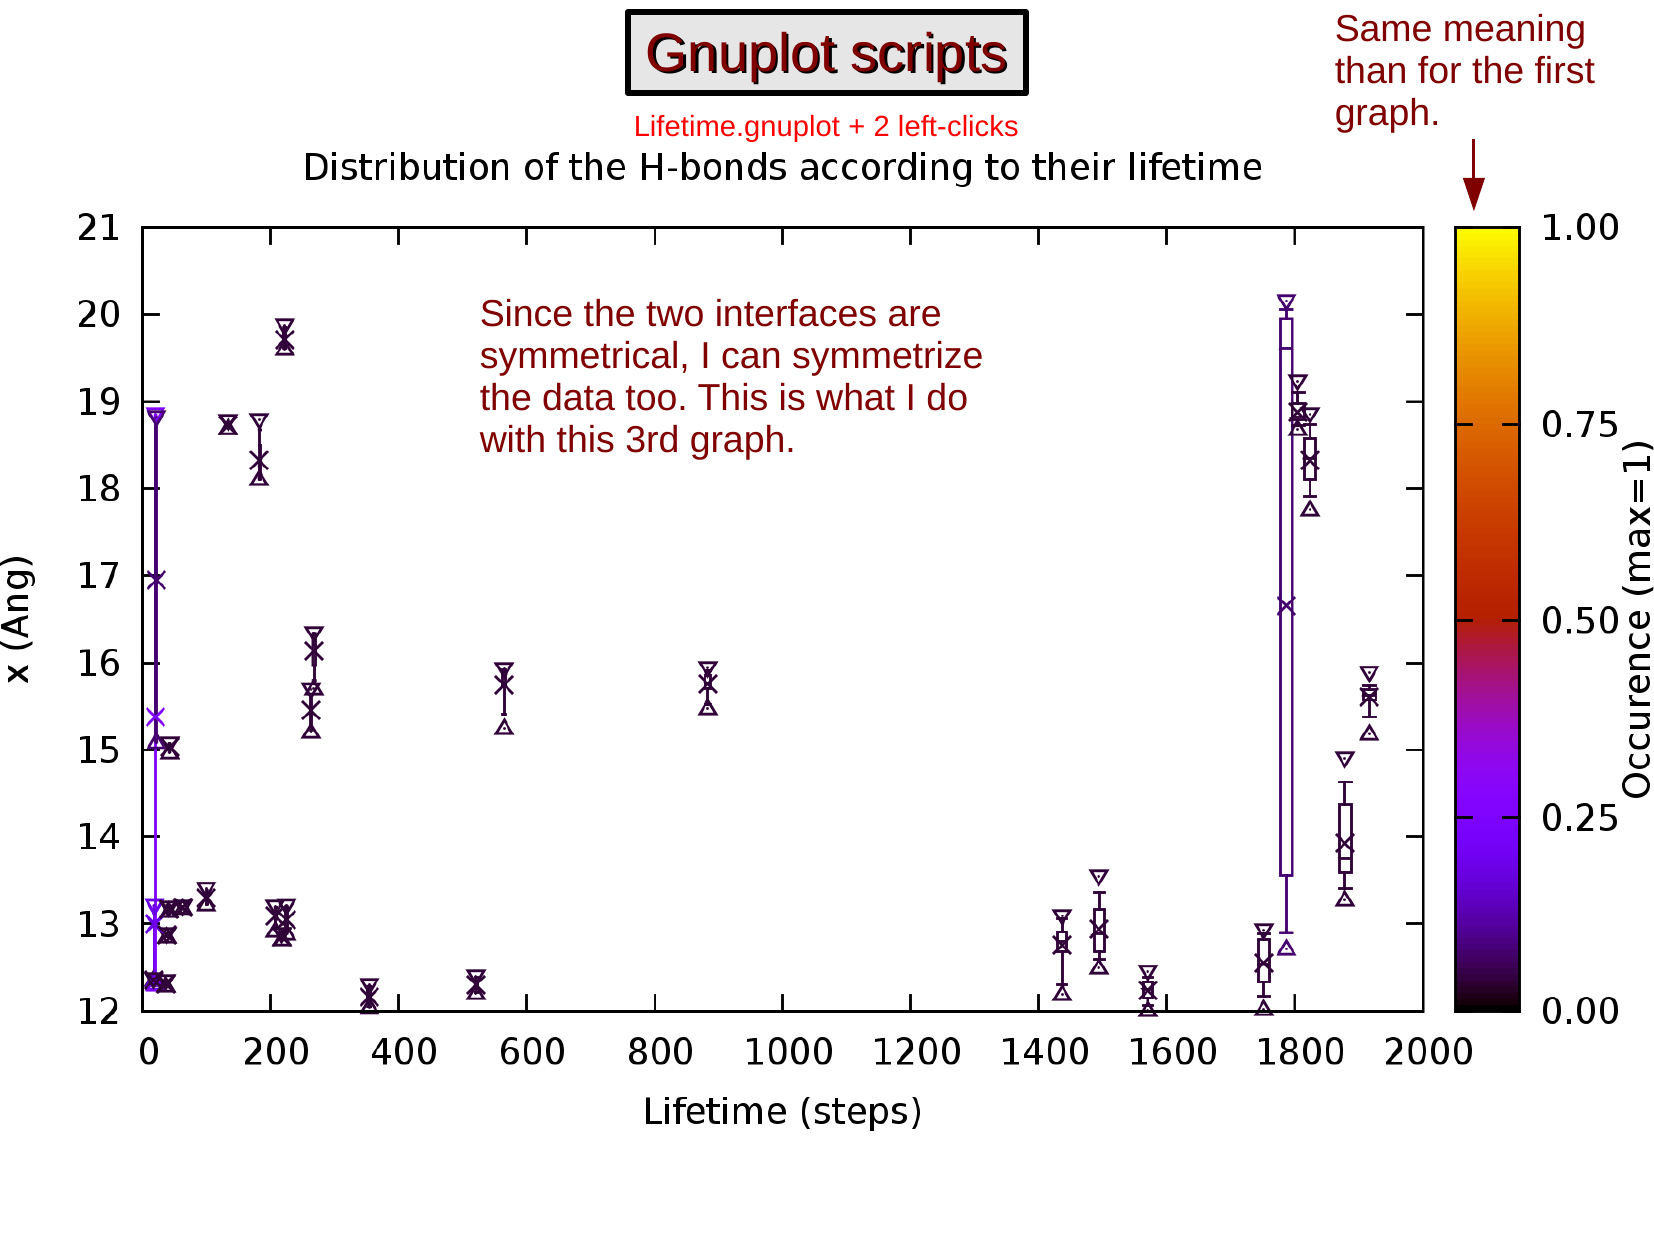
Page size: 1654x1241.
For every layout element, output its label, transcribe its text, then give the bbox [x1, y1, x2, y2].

text_box Gnuplot scripts [627, 11, 1026, 94]
text_box Same meaning than for the first graph. [1320, 0, 1654, 141]
text_box Since the two interfaces are symmetrical, I can symmetrize the data too. This is what I do with this 3rd graph. [465, 285, 1036, 469]
picture [0, 152, 1654, 1131]
text_box Lifetime.gnuplot + 2 left-clicks [619, 102, 1035, 150]
